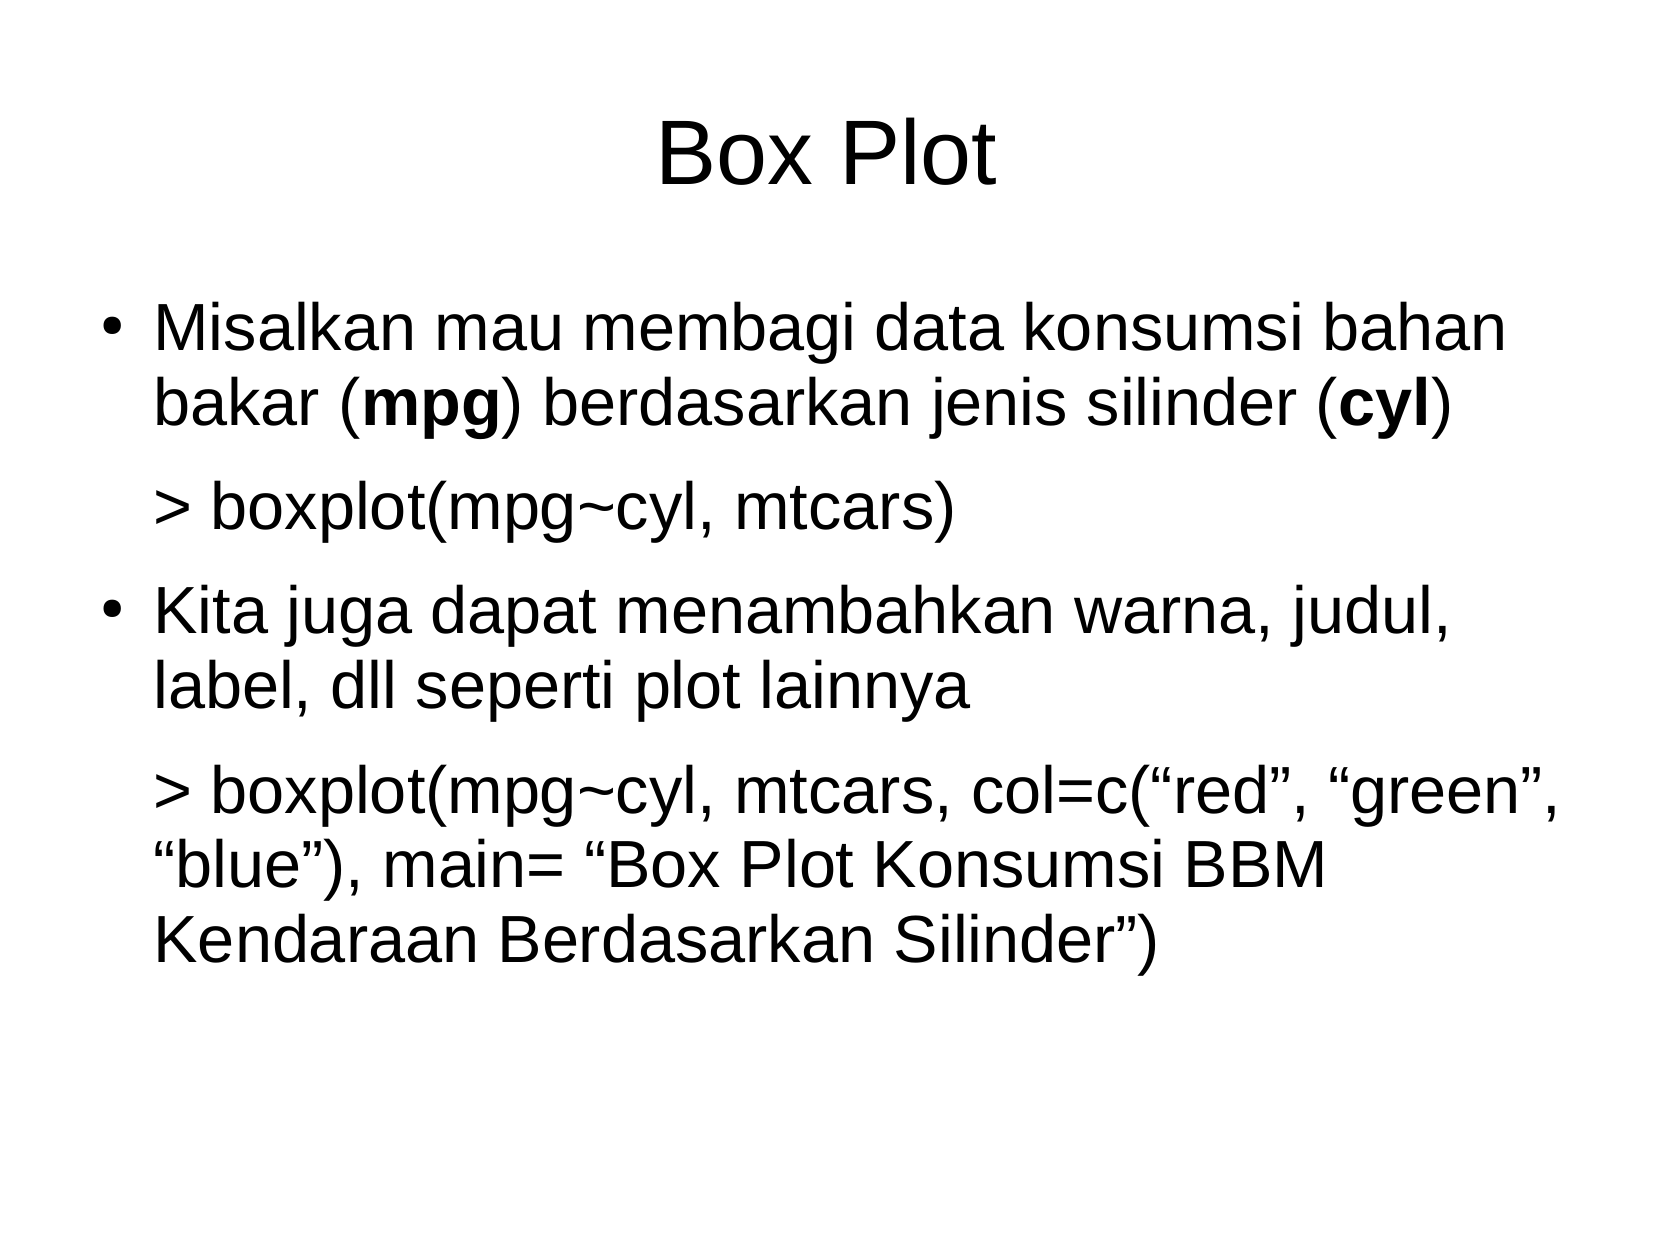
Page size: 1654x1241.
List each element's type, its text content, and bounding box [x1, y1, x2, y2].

title Box Plot [82, 49, 1571, 257]
list Misalkan mau membagi data konsumsi bahan bakar (mpg) berdasarkan jenis silinder (cyl) > boxplot(mpg~cyl, mtcars) Kita juga dapat menambahkan warna, judul, label, dll seperti plot lainnya > boxplot(mpg~cyl, mtcars, col=c(“red”, “green”, “blue”), main= “Box Plot Konsumsi BBM Kendaraan Berdasarkan Silinder”) [82, 290, 1571, 1010]
